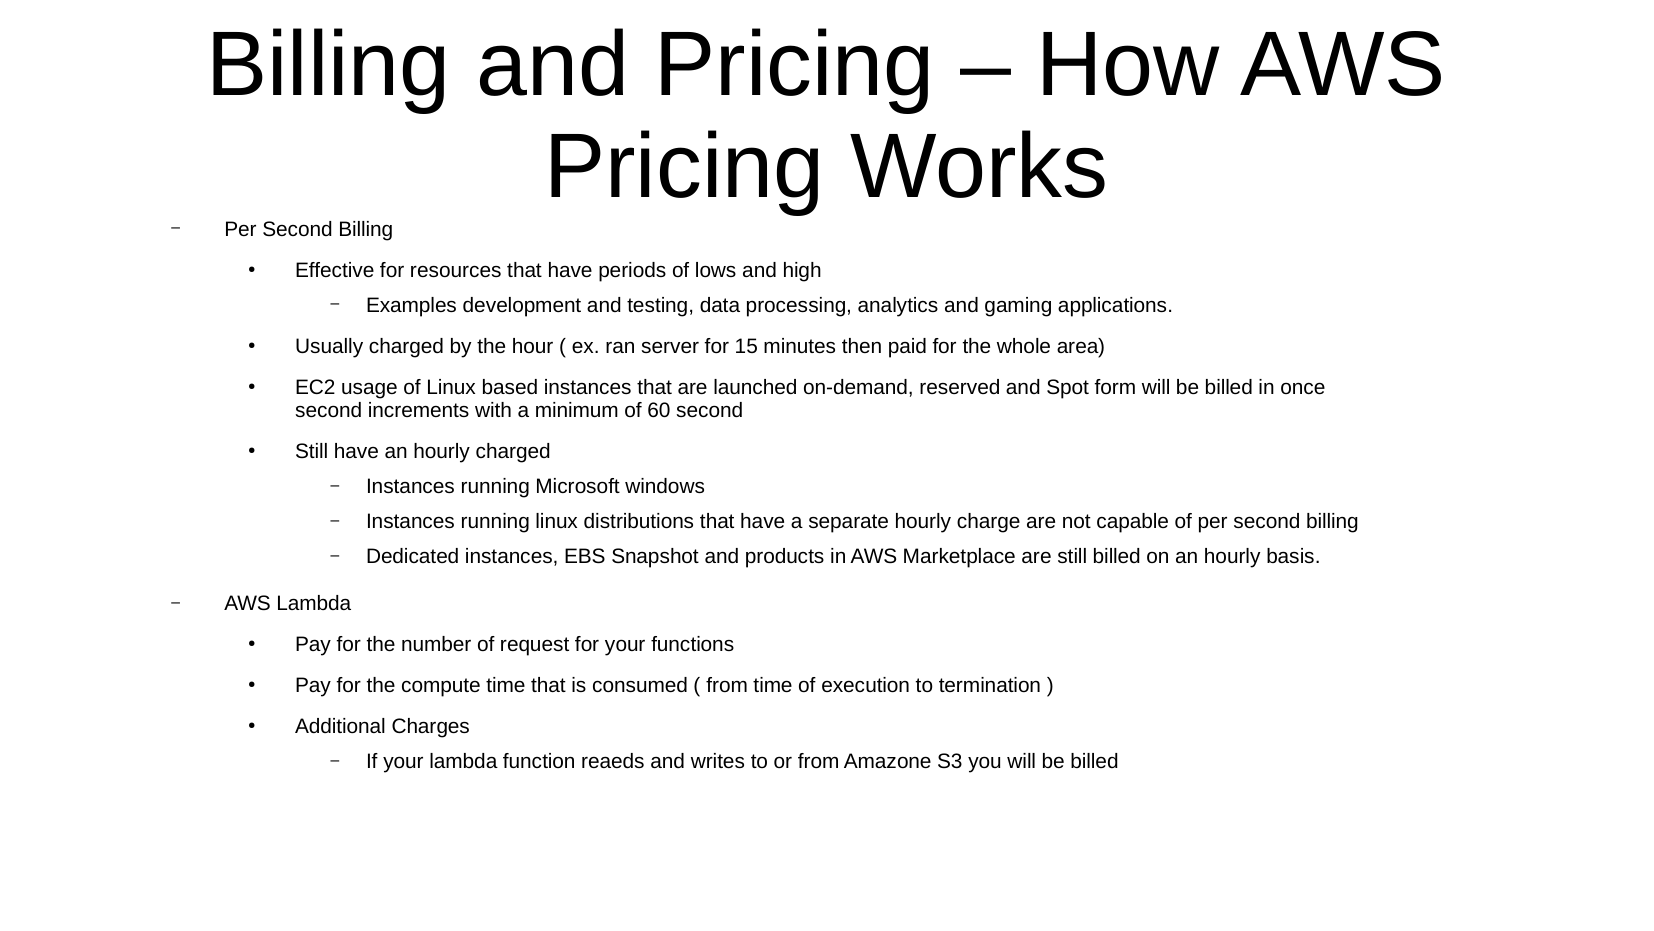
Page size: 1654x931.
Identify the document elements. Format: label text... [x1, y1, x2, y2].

list Per Second Billing Effective for resources that have periods of lows and high Examples development and testing, data processing, analytics and gaming applications. Usually charged by the hour ( ex. ran server for 15 minutes then paid for the whole area) EC2 usage of Linux based instances that are launched on-demand, reserved and Spot form will be billed in once second increments with a minimum of 60 second Still have an hourly charged Instances running Microsoft windows Instances running linux distributions that have a separate hourly charge are not capable of per second billing Dedicated instances, EBS Snapshot and products in AWS Marketplace are still billed on an hourly basis. AWS Lambda Pay for the number of request for your functions Pay for the compute time that is consumed ( from time of execution to termination ) Additional Charges If your lambda function reaeds and writes to or from Amazone S3 you will be billed [82, 217, 1366, 781]
title Billing and Pricing – How AWS Pricing Works [82, 12, 1571, 218]
